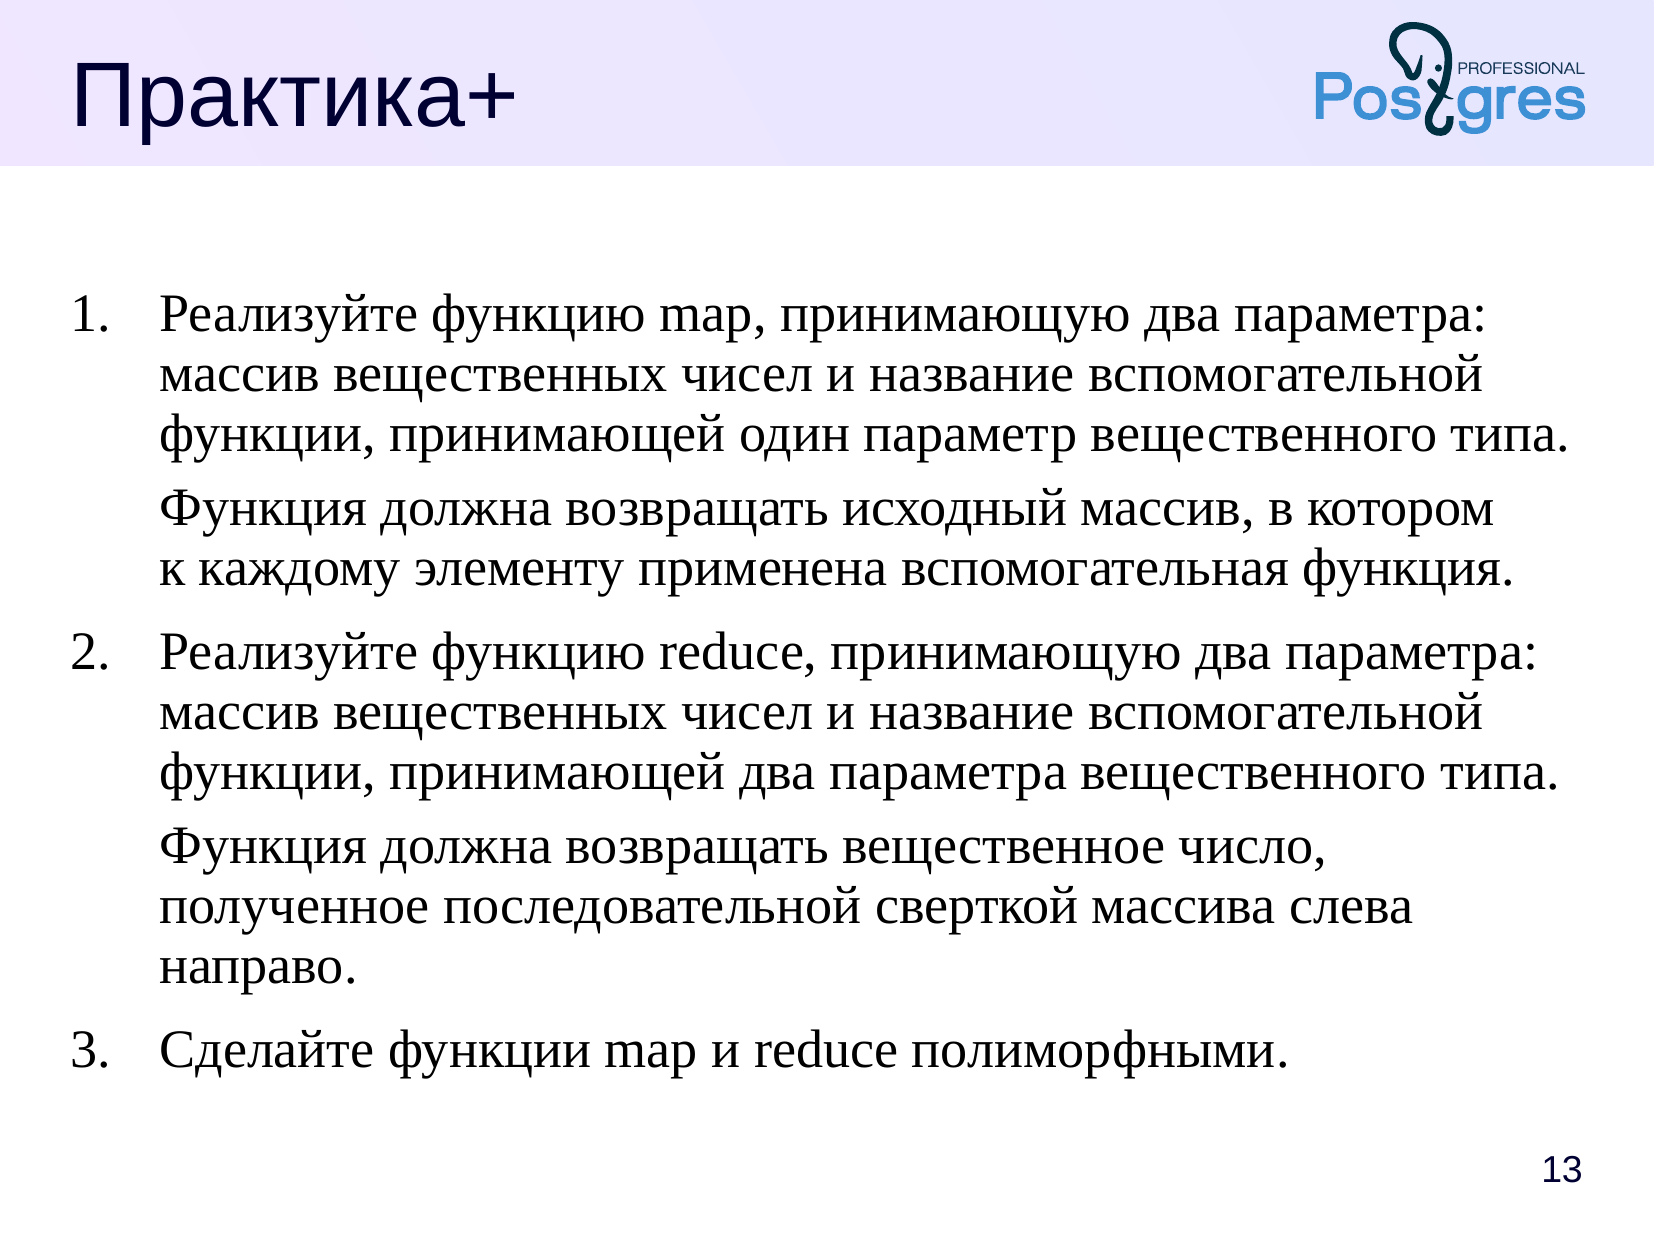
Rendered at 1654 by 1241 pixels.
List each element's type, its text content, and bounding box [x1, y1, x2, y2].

title Практика+ [70, 43, 1241, 147]
list Реализуйте функцию map, принимающую два параметра: массив вещественных чисел и название вспомогательной функции, принимающей один параметр вещественного типа. Функция должна возвращать исходный массив, в котором к каждому элементу применена вспомогательная функция. Реализуйте функцию reduce, принимающую два параметра: массив вещественных чисел и название вспомогательной функции, принимающей два параметра вещественного типа. Функция должна возвращать вещественное число, полученное последовательной сверткой массива слева направо. Сделайте функции map и reduce полиморфными. [70, 283, 1583, 1134]
